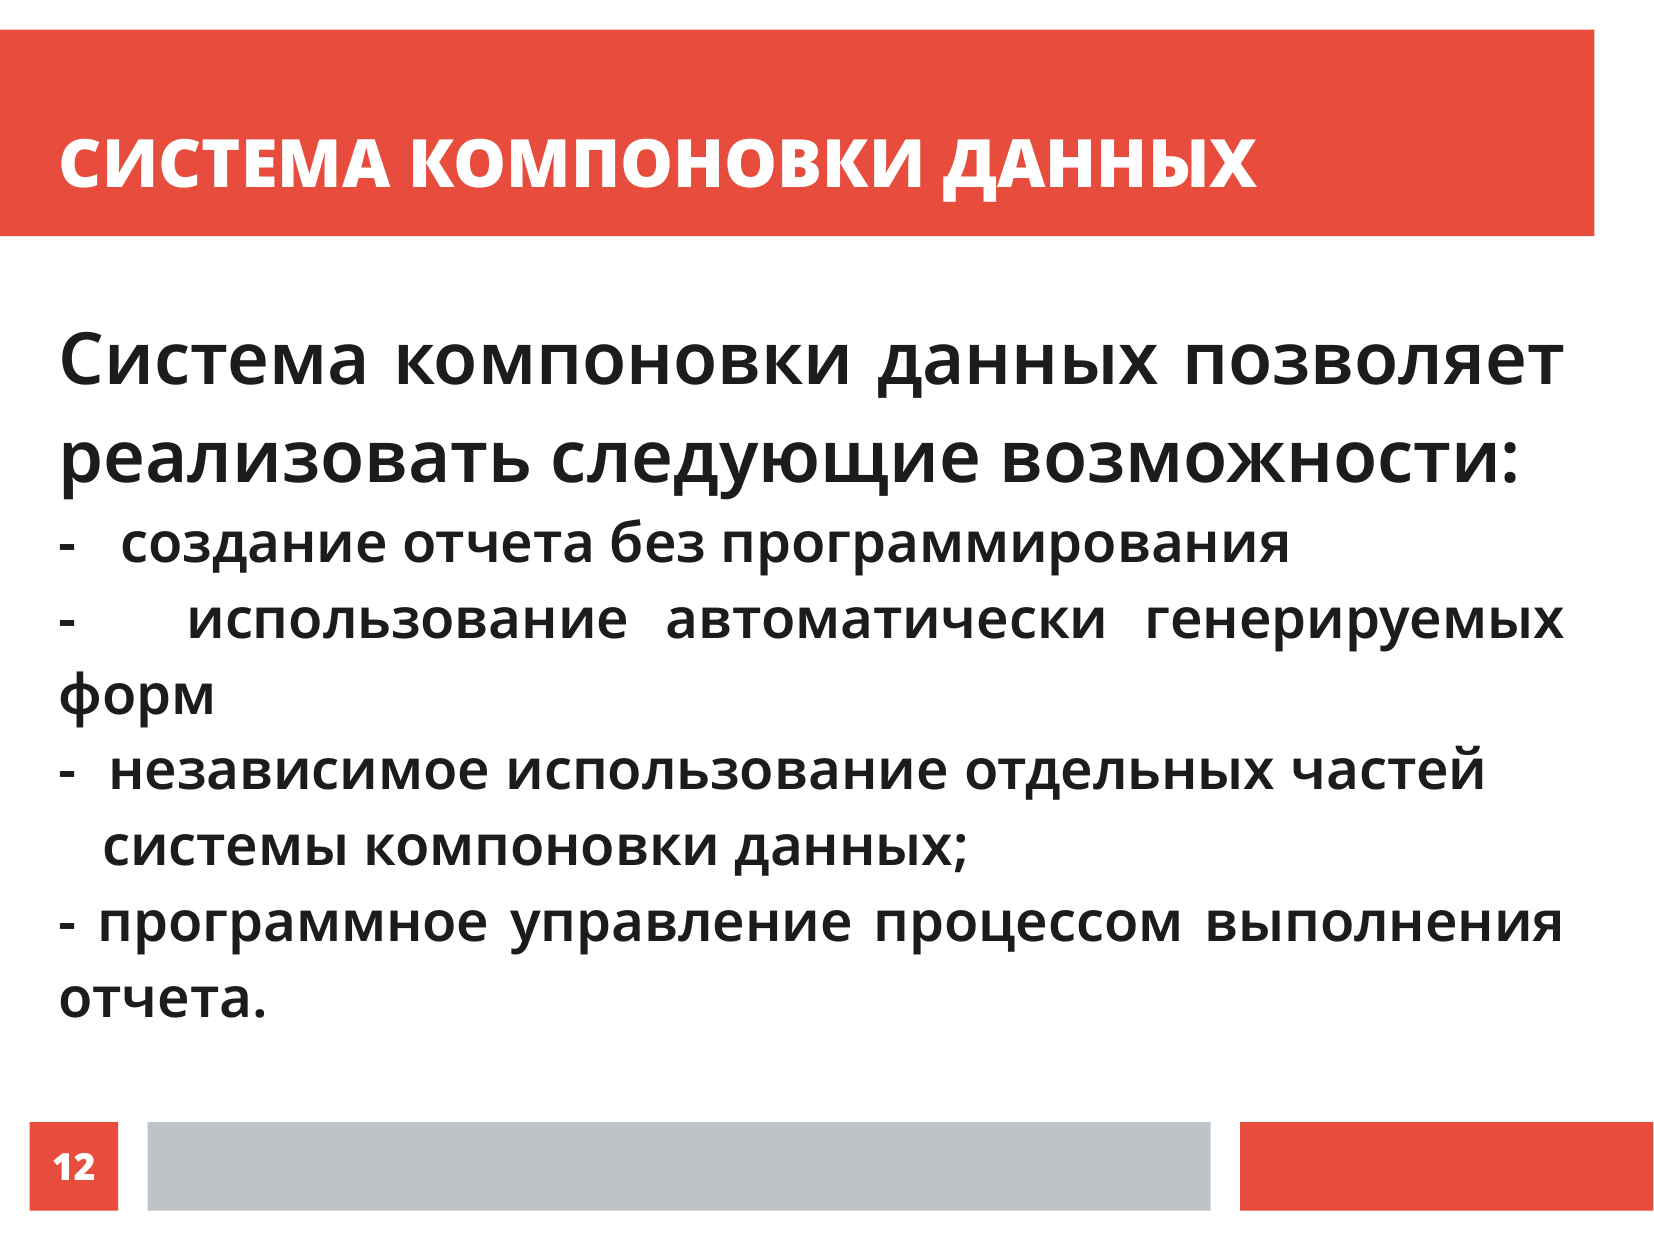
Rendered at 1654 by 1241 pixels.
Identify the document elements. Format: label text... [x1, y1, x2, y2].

list Система компоновки данных позволяет реализовать следующие возможности: - создание отчета без программирования - использование автоматически генерируемых форм - независимое использование отдельных частей системы компоновки данных; - программное управление процессом выполнения отчета. [59, 307, 1565, 1075]
title СИСТЕМА КОМПОНОВКИ ДАННЫХ [59, 59, 1595, 207]
